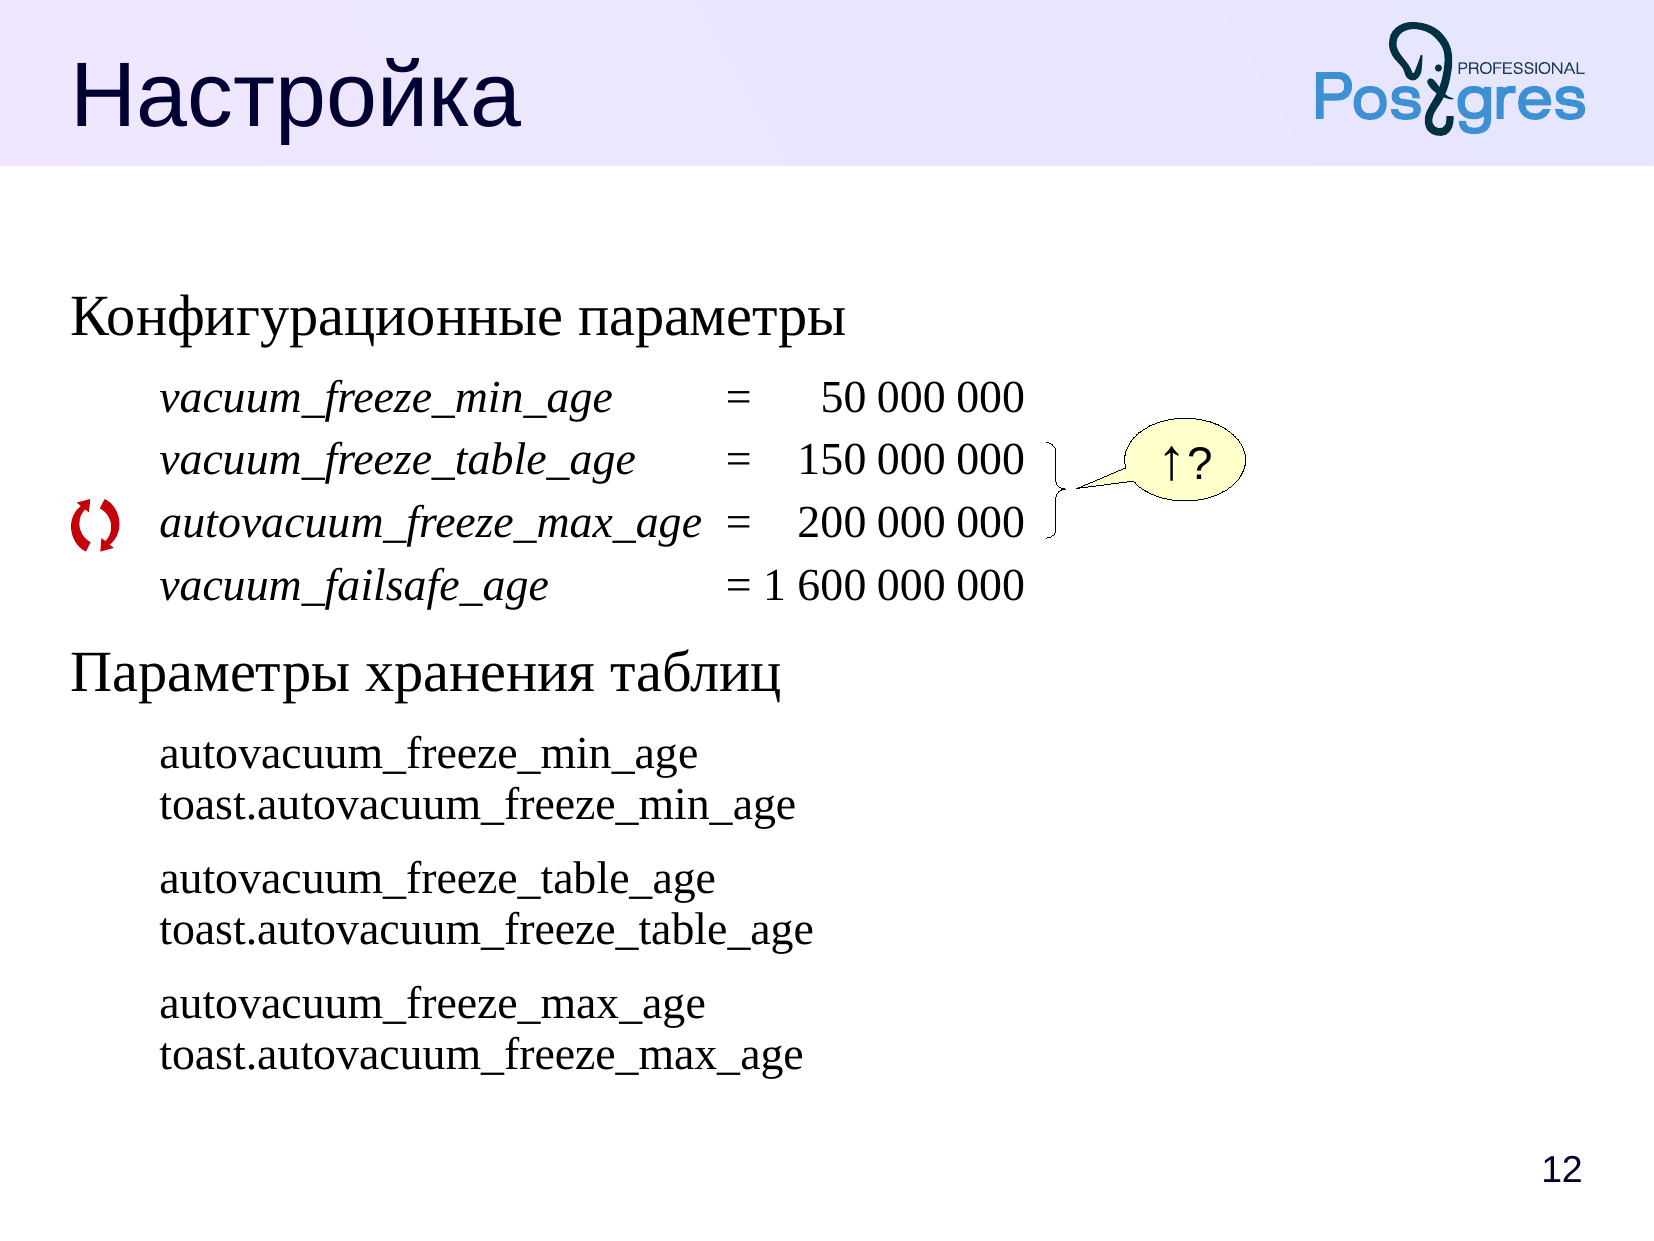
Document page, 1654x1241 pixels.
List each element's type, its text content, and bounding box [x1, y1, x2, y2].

list Конфигурационные параметры vacuum_freeze_min_age = 0 50000000 vacuum_freeze_table_age = 150000000 autovacuum_freeze_max_age = 200000000 vacuum_failsafe_age = 1 600000000 Параметры хранения таблиц autovacuum_freeze_min_age toast.autovacuum_freeze_min_age autovacuum_freeze_table_age toast.autovacuum_freeze_table_age autovacuum_freeze_max_age toast.autovacuum_freeze_max_age [70, 283, 1583, 1141]
text_box [99, 499, 120, 552]
text_box ↑? [1076, 418, 1246, 501]
text_box [71, 499, 91, 552]
title Настройка [70, 43, 1241, 147]
